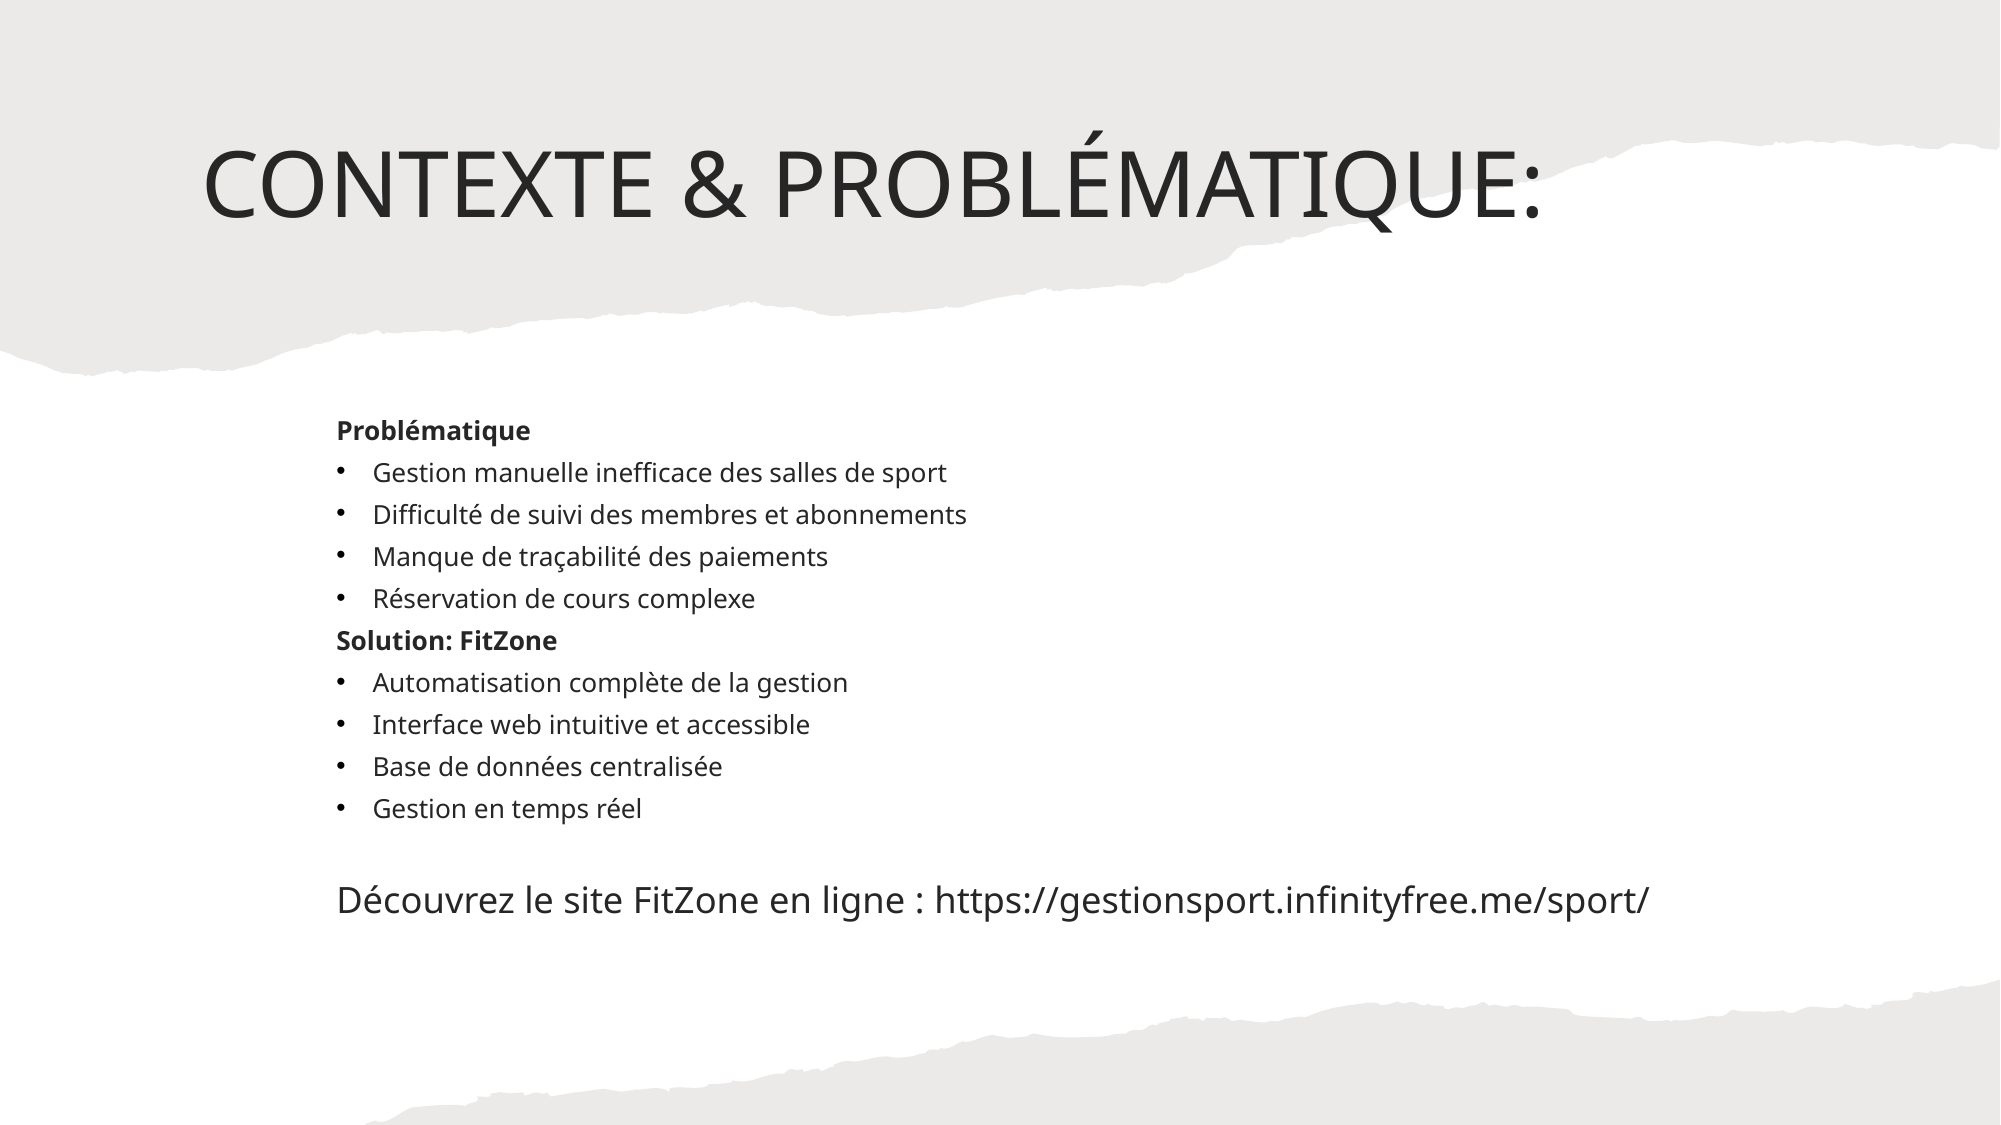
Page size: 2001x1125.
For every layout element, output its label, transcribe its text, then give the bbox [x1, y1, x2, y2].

list Problématique Gestion manuelle inefficace des salles de sport Difficulté de suivi des membres et abonnements Manque de traçabilité des paiements Réservation de cours complexe Solution: FitZone Automatisation complète de la gestion Interface web intuitive et accessible Base de données centralisée Gestion en temps réel Découvrez le site FitZone en ligne : https://gestionsport.infinityfree.me/sport/ [321, 398, 1679, 944]
title CONTEXTE & PROBLÉMATIQUE: [186, 90, 1752, 286]
text_box [0, 0, 2000, 1125]
